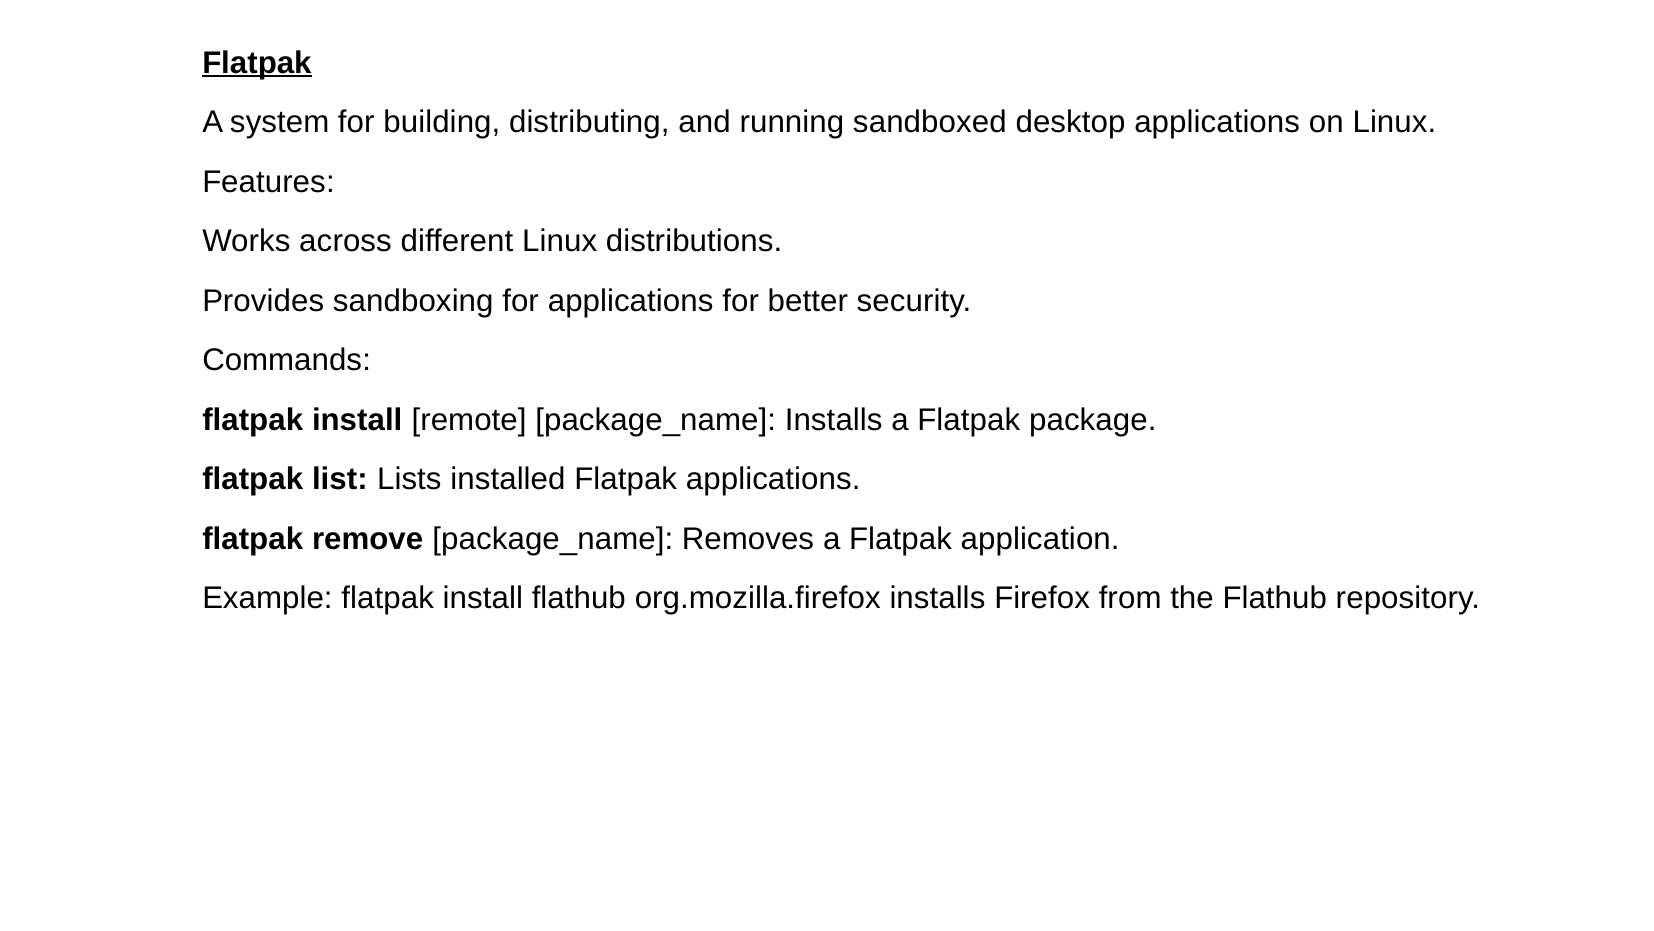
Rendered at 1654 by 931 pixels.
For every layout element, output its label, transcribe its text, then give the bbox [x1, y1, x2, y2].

text_box Flatpak A system for building, distributing, and running sandboxed desktop applications on Linux. Features: Works across different Linux distributions. Provides sandboxing for applications for better security. Commands: flatpak install [remote] [package_name]: Installs a Flatpak package. flatpak list: Lists installed Flatpak applications. flatpak remove [package_name]: Removes a Flatpak application. Example: flatpak install flathub org.mozilla.firefox installs Firefox from the Flathub repository. [187, 37, 1490, 679]
